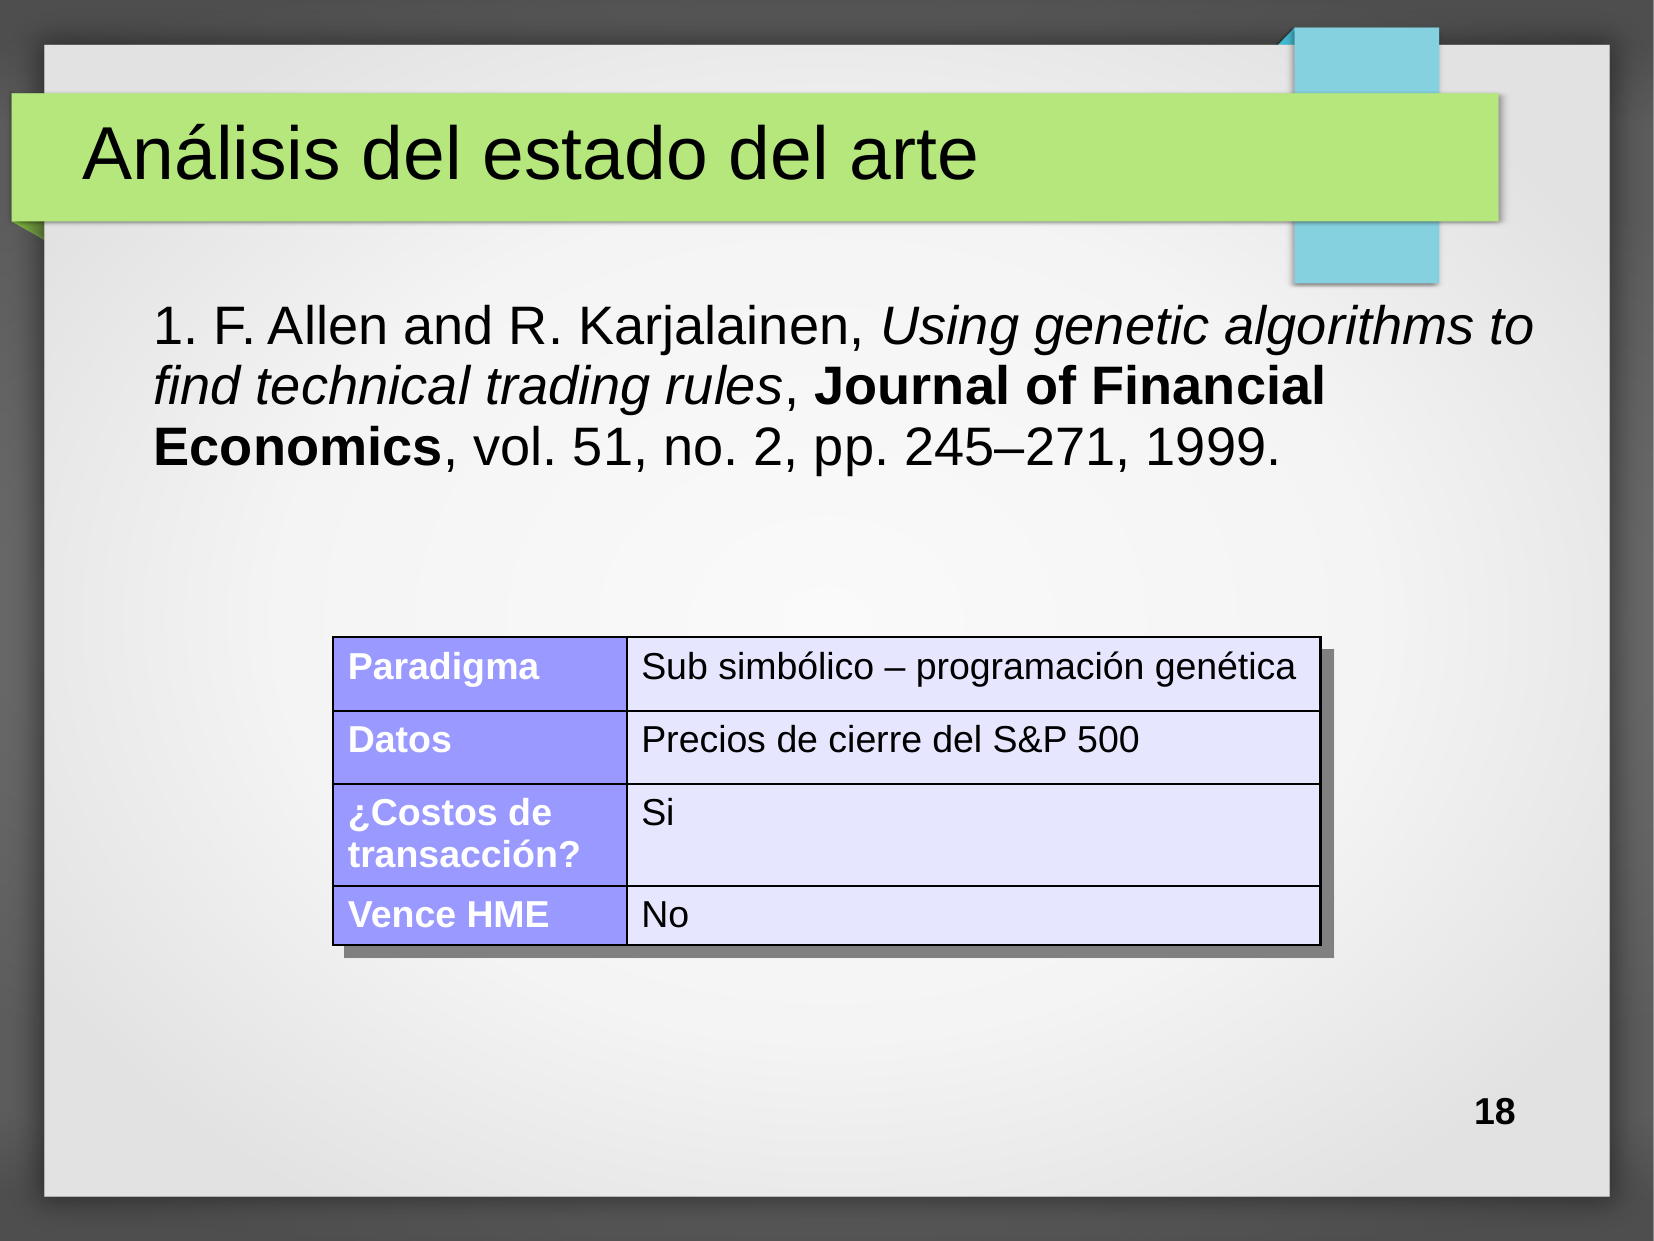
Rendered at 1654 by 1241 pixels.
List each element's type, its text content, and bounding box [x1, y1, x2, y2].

picture [0, 0, 1654, 1241]
table_cell No [628, 887, 1319, 944]
table_header Paradigma [334, 638, 626, 710]
table_header Sub simbólico – programación genética [628, 638, 1319, 710]
title Análisis del estado del arte [82, 94, 1264, 213]
text_box <number> [1459, 1083, 1654, 1154]
table_cell ¿Costos de transacción? [334, 785, 626, 885]
table_cell Vence HME [334, 887, 626, 944]
list 1. F. Allen and R. Karjalainen, Using genetic algorithms to find technical trading rules, Journal of Financial Economics, vol. 51, no. 2, pp. 245–271, 1999. [82, 295, 1571, 1015]
table_cell Si [628, 785, 1319, 885]
table_cell Datos [334, 712, 626, 783]
table_cell Precios de cierre del S&P 500 [628, 712, 1319, 783]
